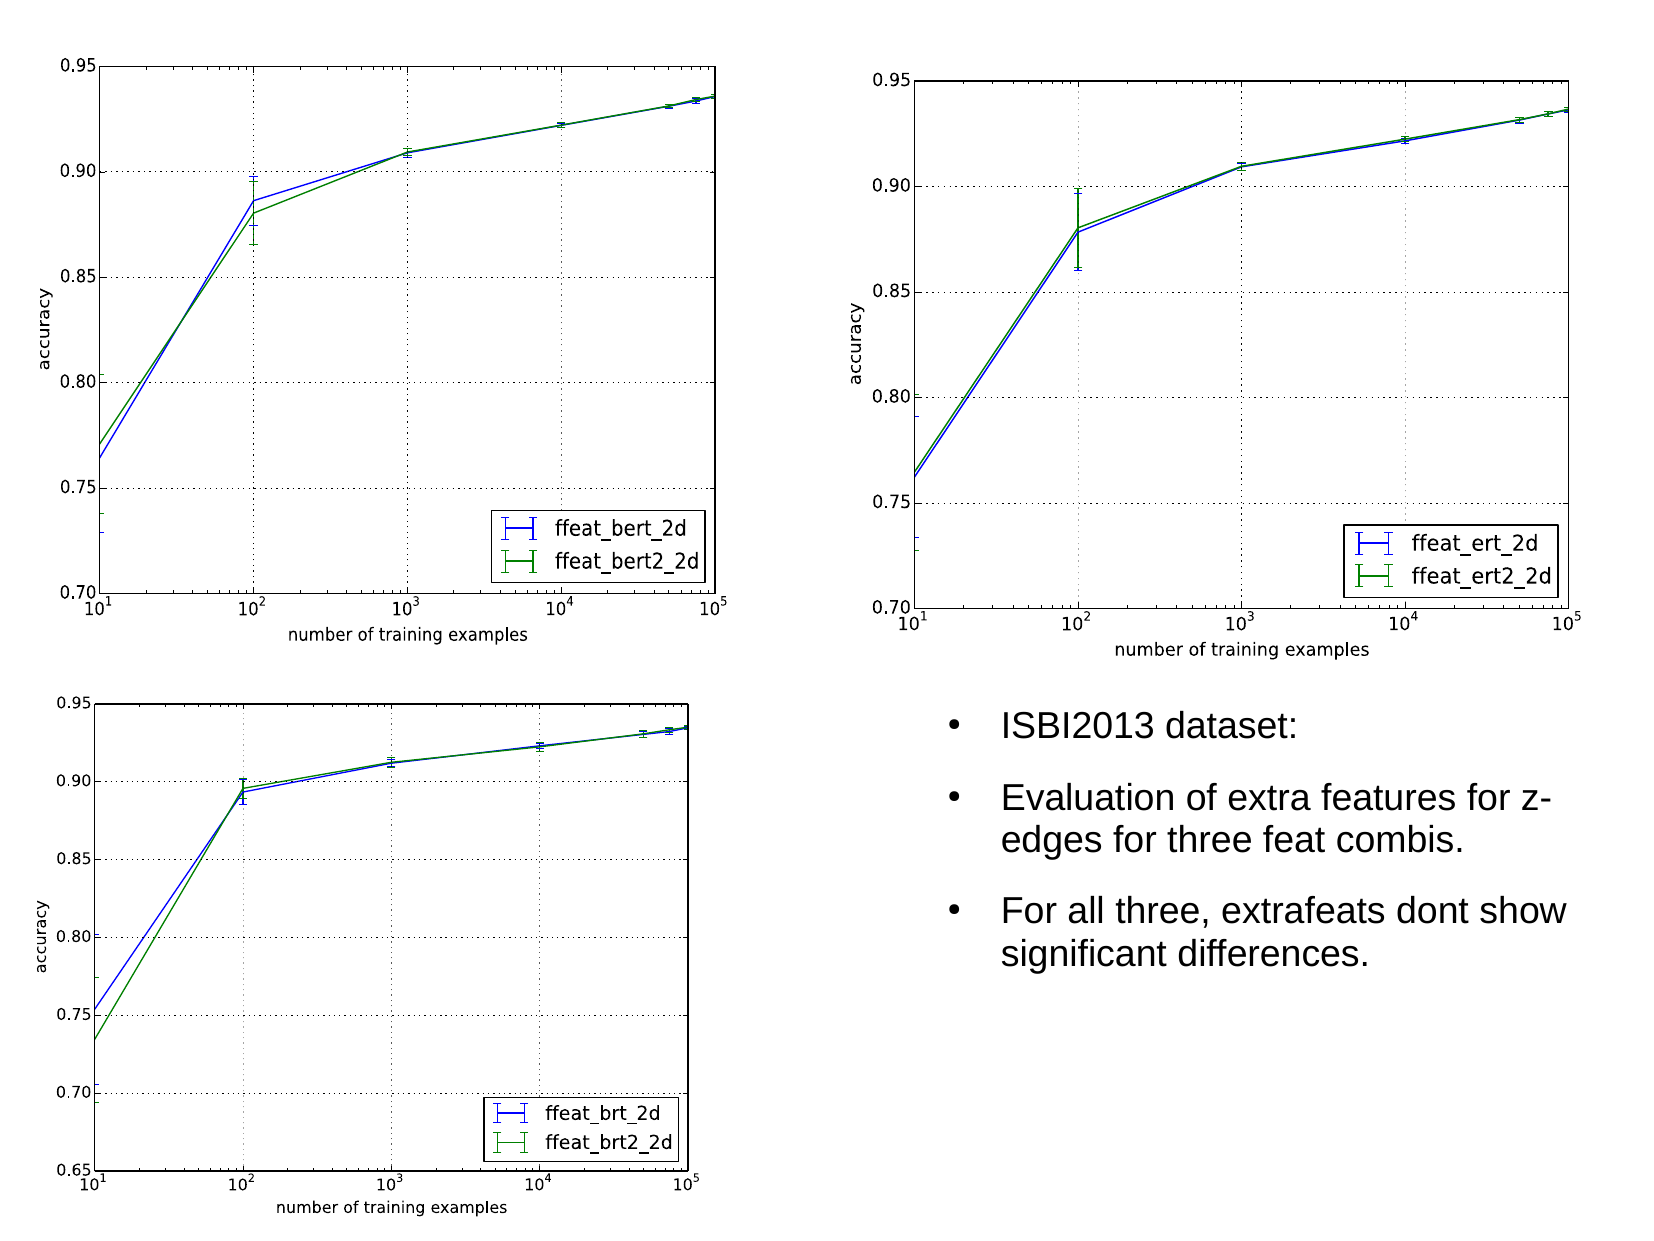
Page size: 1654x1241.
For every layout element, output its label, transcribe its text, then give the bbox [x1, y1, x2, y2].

picture [808, 14, 1654, 676]
list ISBI2013 dataset: Evaluation of extra features for z-edges for three feat combis. For all three, extrafeats dont show significant differences. [930, 705, 1616, 1160]
picture [0, 0, 796, 1231]
